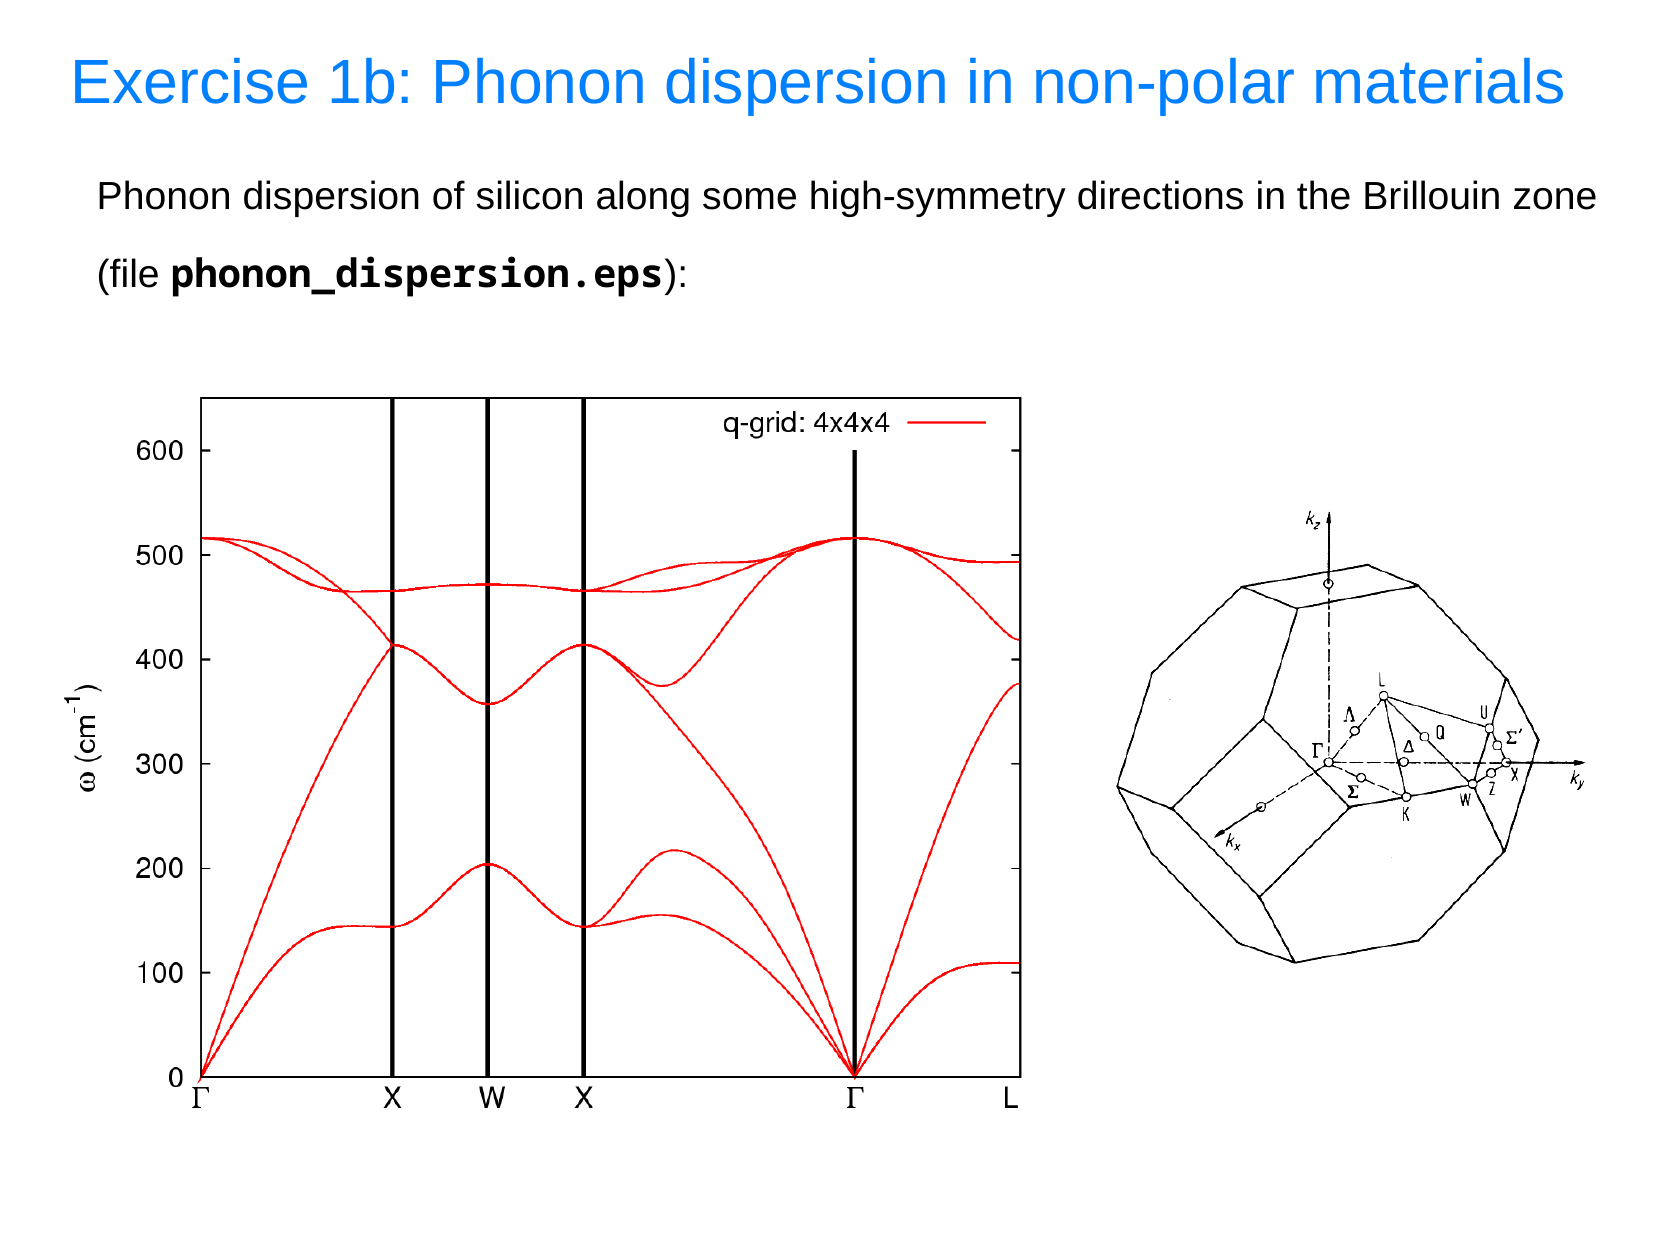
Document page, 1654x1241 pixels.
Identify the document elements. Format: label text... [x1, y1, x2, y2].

picture [60, 385, 1036, 1111]
picture [1110, 509, 1591, 964]
list Phonon dispersion of silicon along some high-symmetry directions in the Brillouin zone (file phonon_dispersion.eps): [30, 173, 1621, 334]
title Exercise 1b: Phonon dispersion in non-polar materials [45, 0, 1572, 186]
